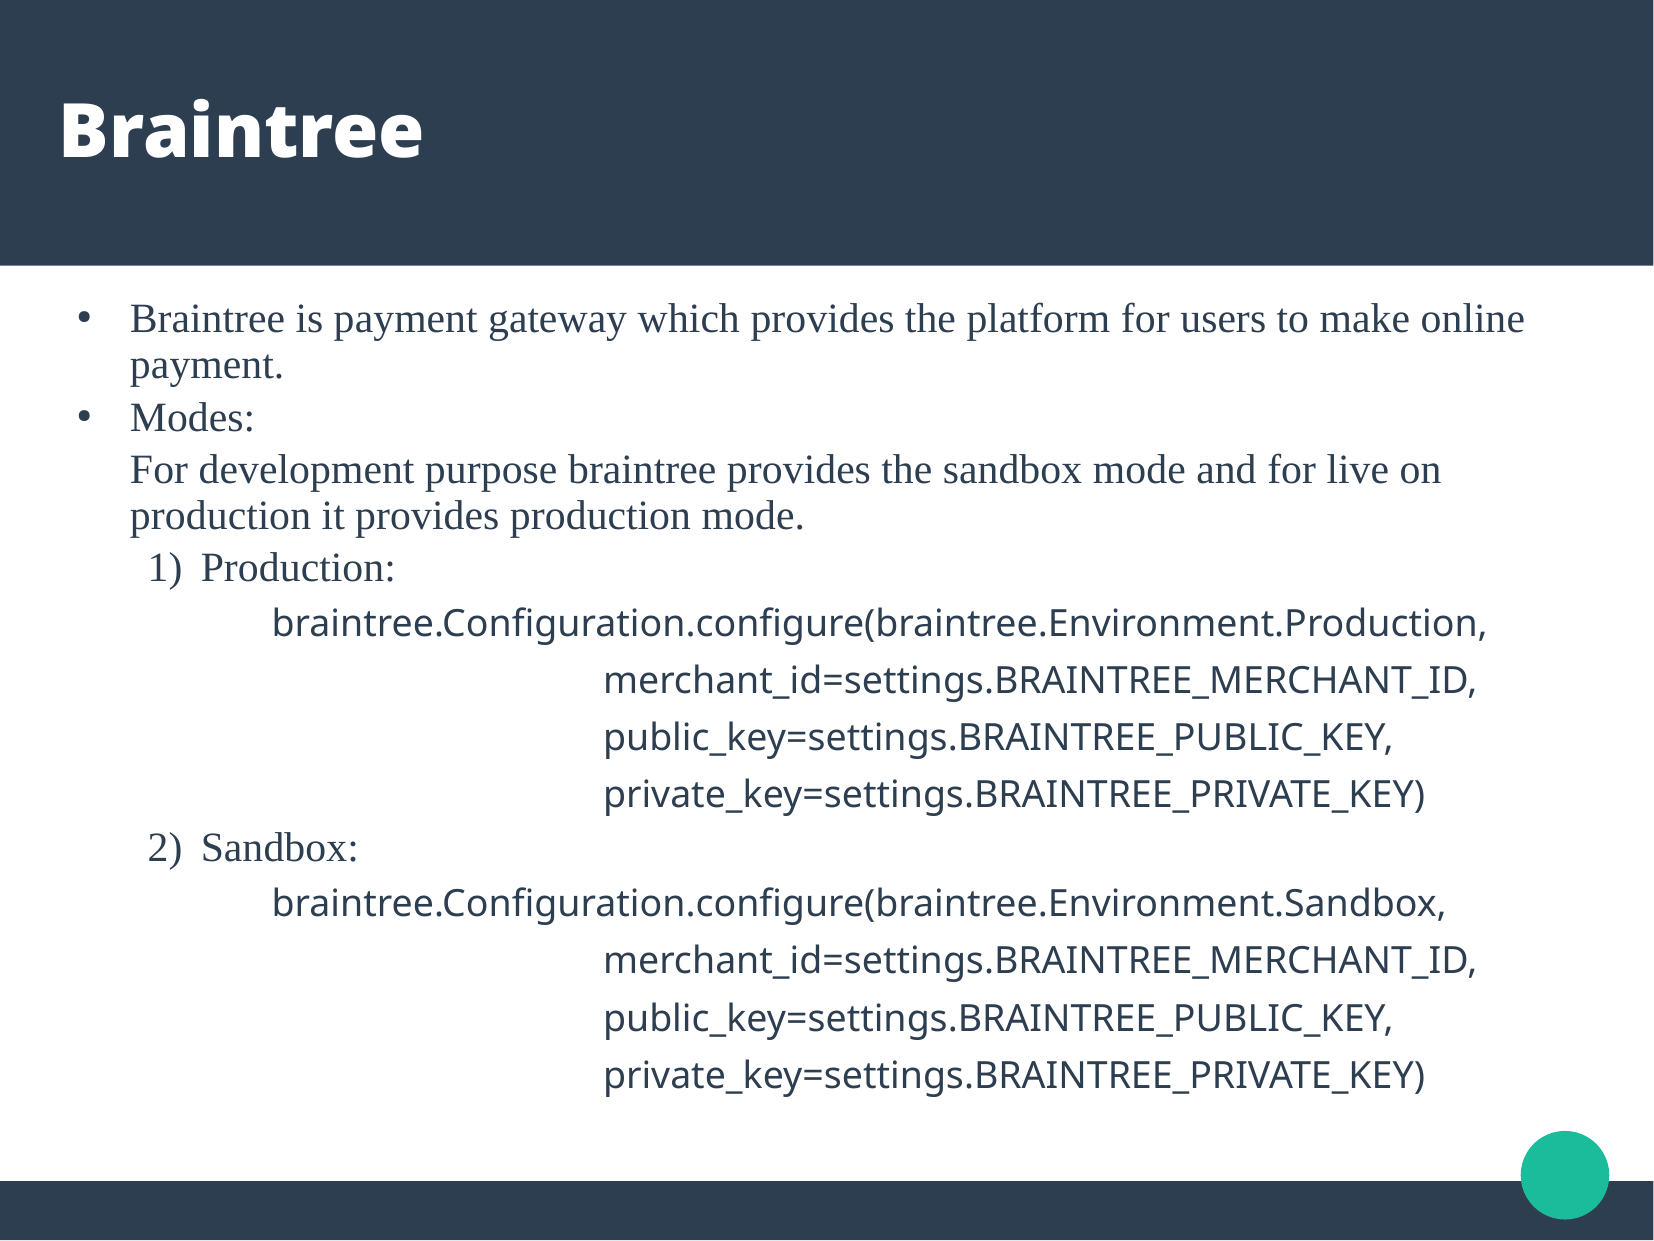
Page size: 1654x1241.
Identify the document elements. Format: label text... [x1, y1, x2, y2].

title Braintree [59, 49, 1595, 207]
list Braintree is payment gateway which provides the platform for users to make online payment. Modes: For development purpose braintree provides the sandbox mode and for live on production it provides production mode. Production: braintree.Configuration.configure(braintree.Environment.Production, merchant_id=settings.BRAINTREE_MERCHANT_ID, public_key=settings.BRAINTREE_PUBLIC_KEY, private_key=settings.BRAINTREE_PRIVATE_KEY) Sandbox: braintree.Configuration.configure(braintree.Environment.Sandbox, merchant_id=settings.BRAINTREE_MERCHANT_ID, public_key=settings.BRAINTREE_PUBLIC_KEY, private_key=settings.BRAINTREE_PRIVATE_KEY) [59, 295, 1595, 1193]
